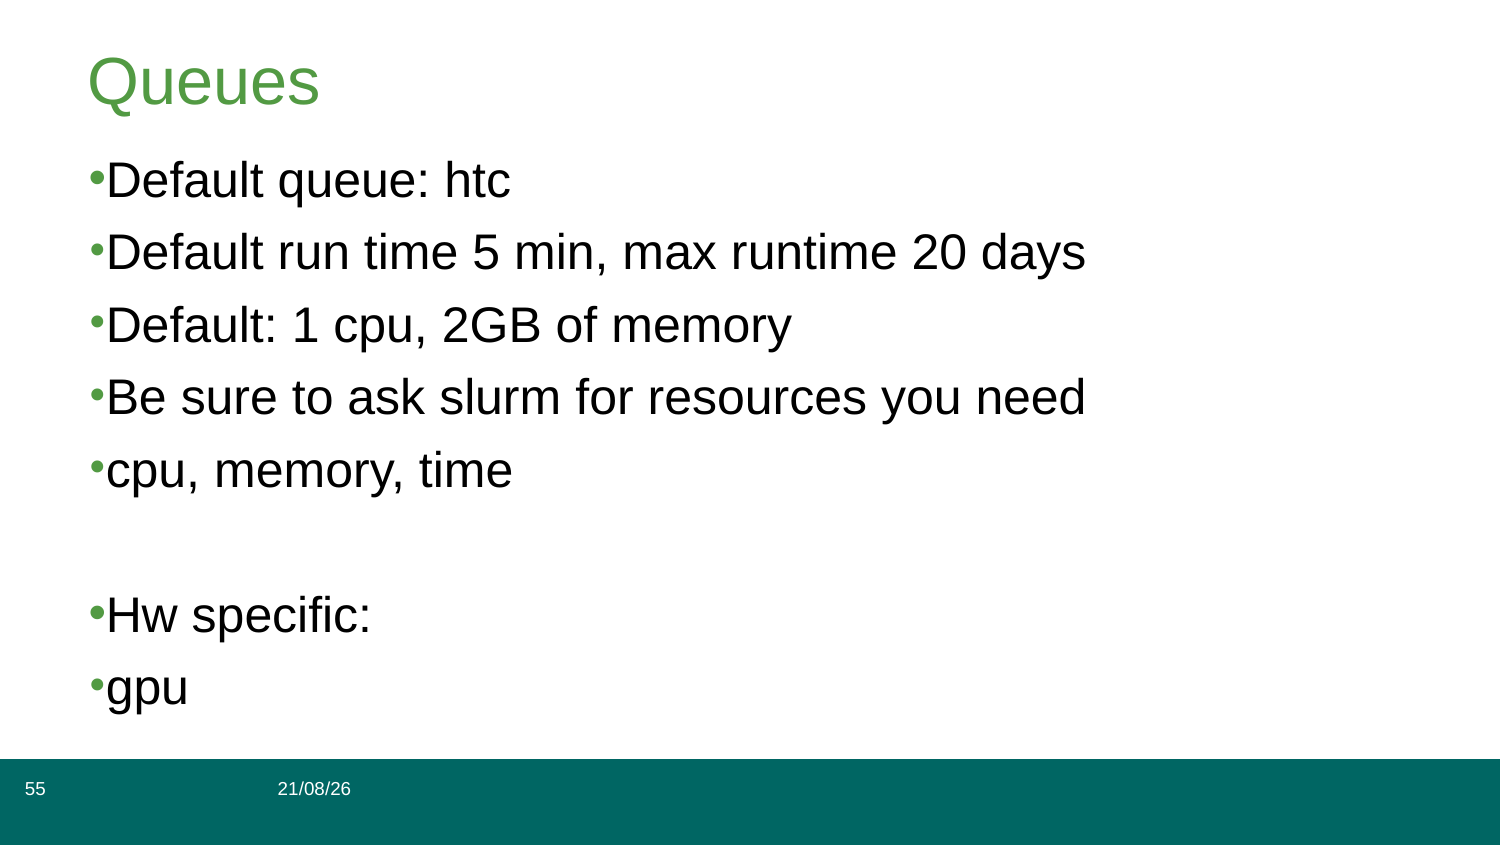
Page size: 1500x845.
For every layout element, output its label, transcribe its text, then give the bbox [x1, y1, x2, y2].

text_box 05/05/18 [277, 776, 553, 799]
text_box <number> [24, 776, 76, 799]
list Default queue: htc Default run time 5 min, max runtime 20 days Default: 1 cpu, 2GB of memory Be sure to ask slurm for resources you need cpu, memory, time Hw specific: gpu [88, 147, 1427, 715]
title Queues [87, 37, 1426, 132]
